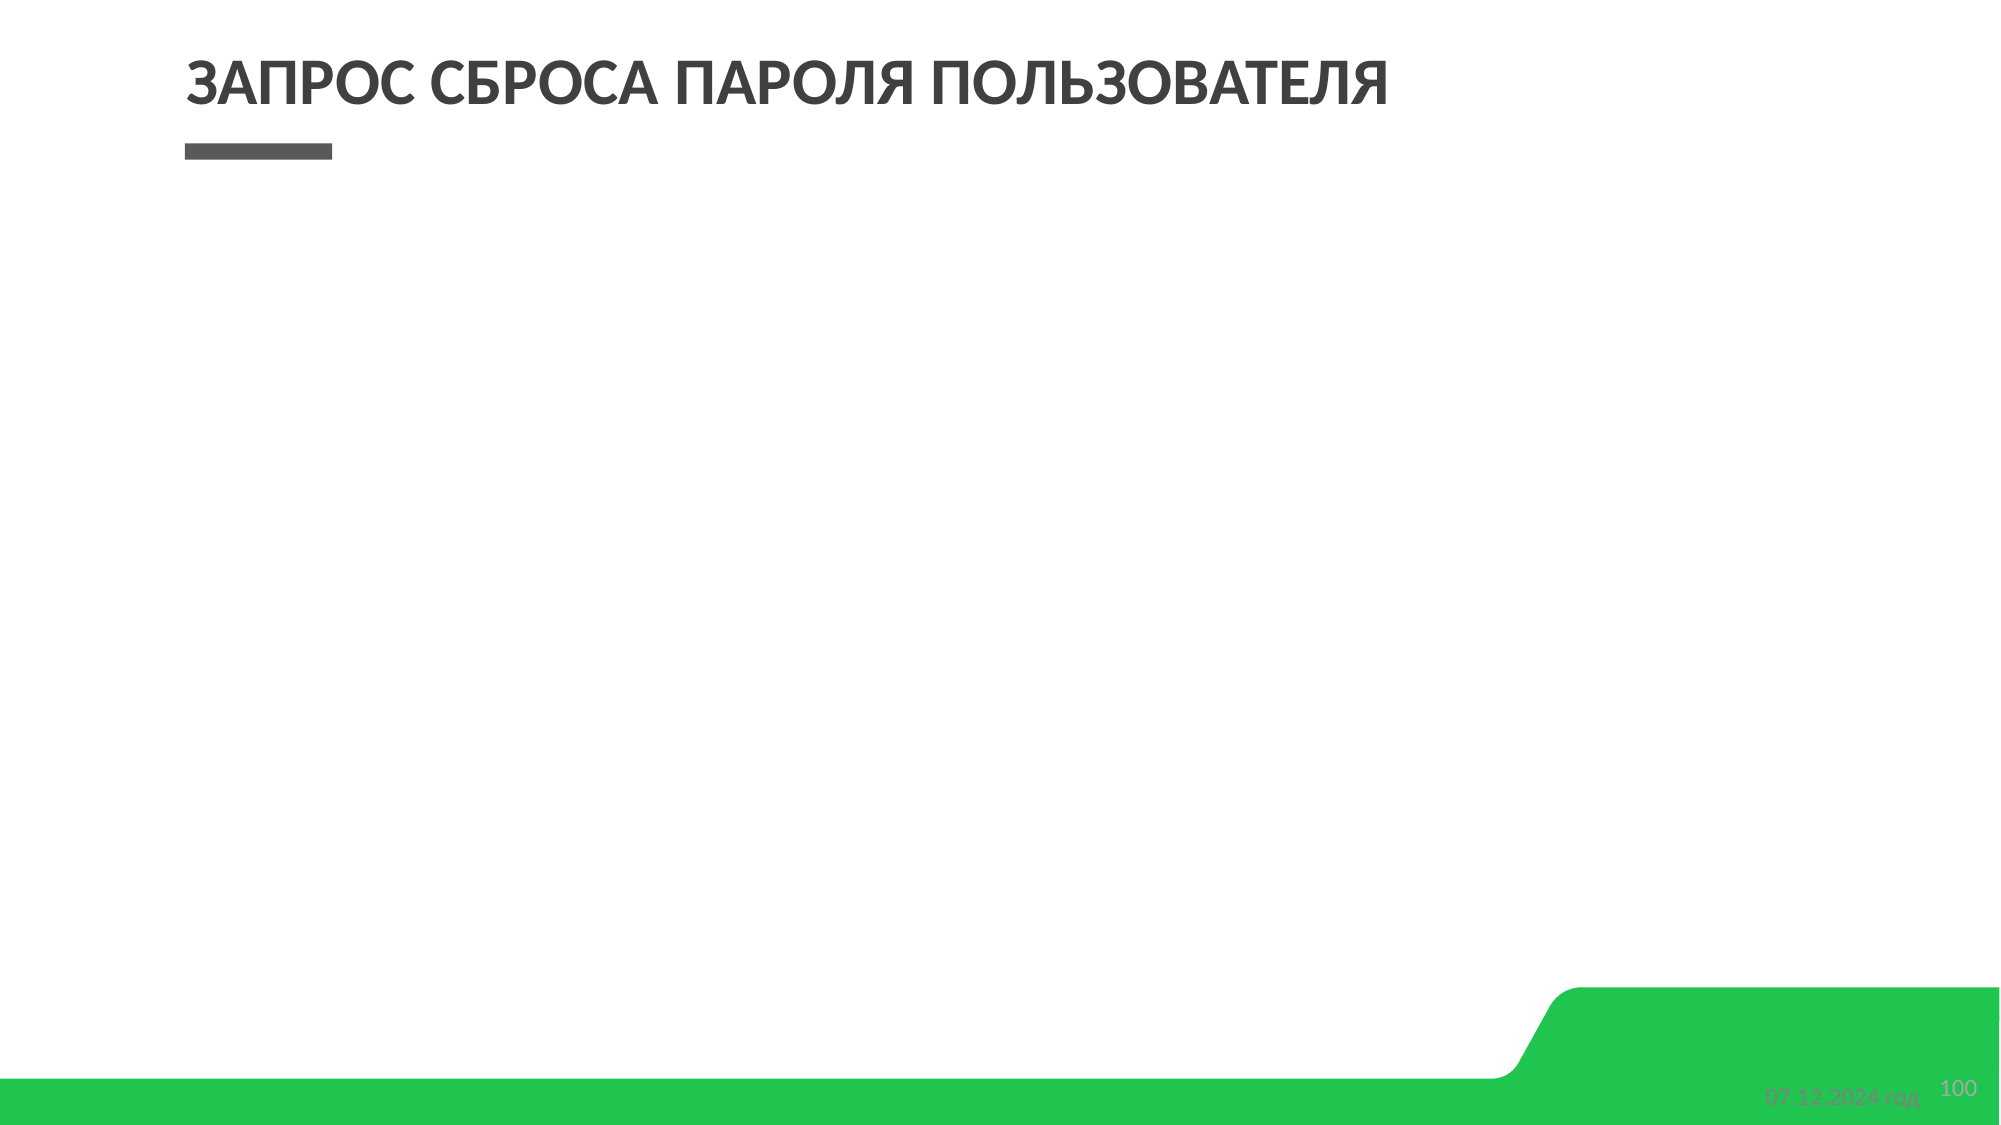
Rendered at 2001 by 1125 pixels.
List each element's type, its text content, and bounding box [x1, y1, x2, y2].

slide_number 07.12.2024 год [1750, 1065, 2000, 1125]
title Запрос сброса пароля пользователя [170, 48, 1890, 119]
